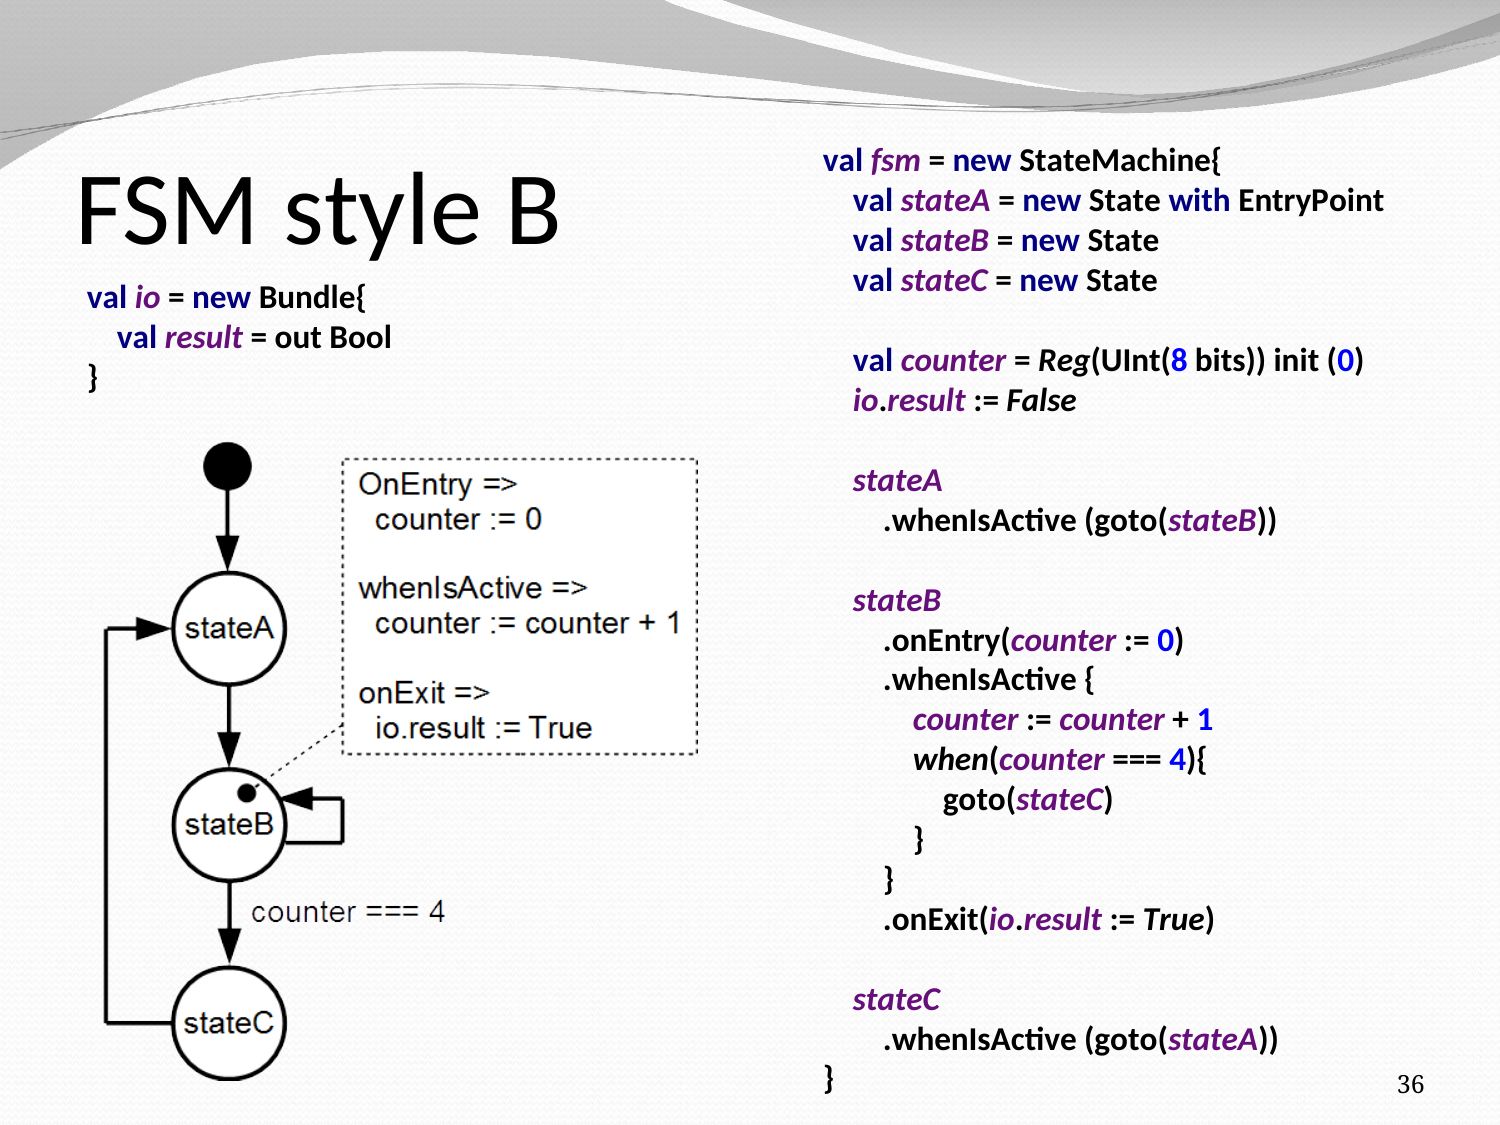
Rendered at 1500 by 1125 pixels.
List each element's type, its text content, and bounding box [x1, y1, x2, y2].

text_box <numéro> [1400, 1042, 1426, 1103]
title FSM style B [75, 78, 1471, 266]
text_box val fsm = new StateMachine{ val stateA = new State with EntryPoint val stateB = new State val stateC = new State val counter = Reg(UInt(8 bits)) init (0) io.result := False stateA .whenIsActive (goto(stateB)) stateB .onEntry(counter := 0) .whenIsActive { counter := counter + 1 when(counter === 4){ goto(stateC) } } .onExit(io.result := True) stateC .whenIsActive (goto(stateA)) } [808, 130, 1400, 1105]
picture [0, 0, 1500, 1125]
text_box val io = new Bundle{ val result = out Bool } [72, 267, 408, 403]
